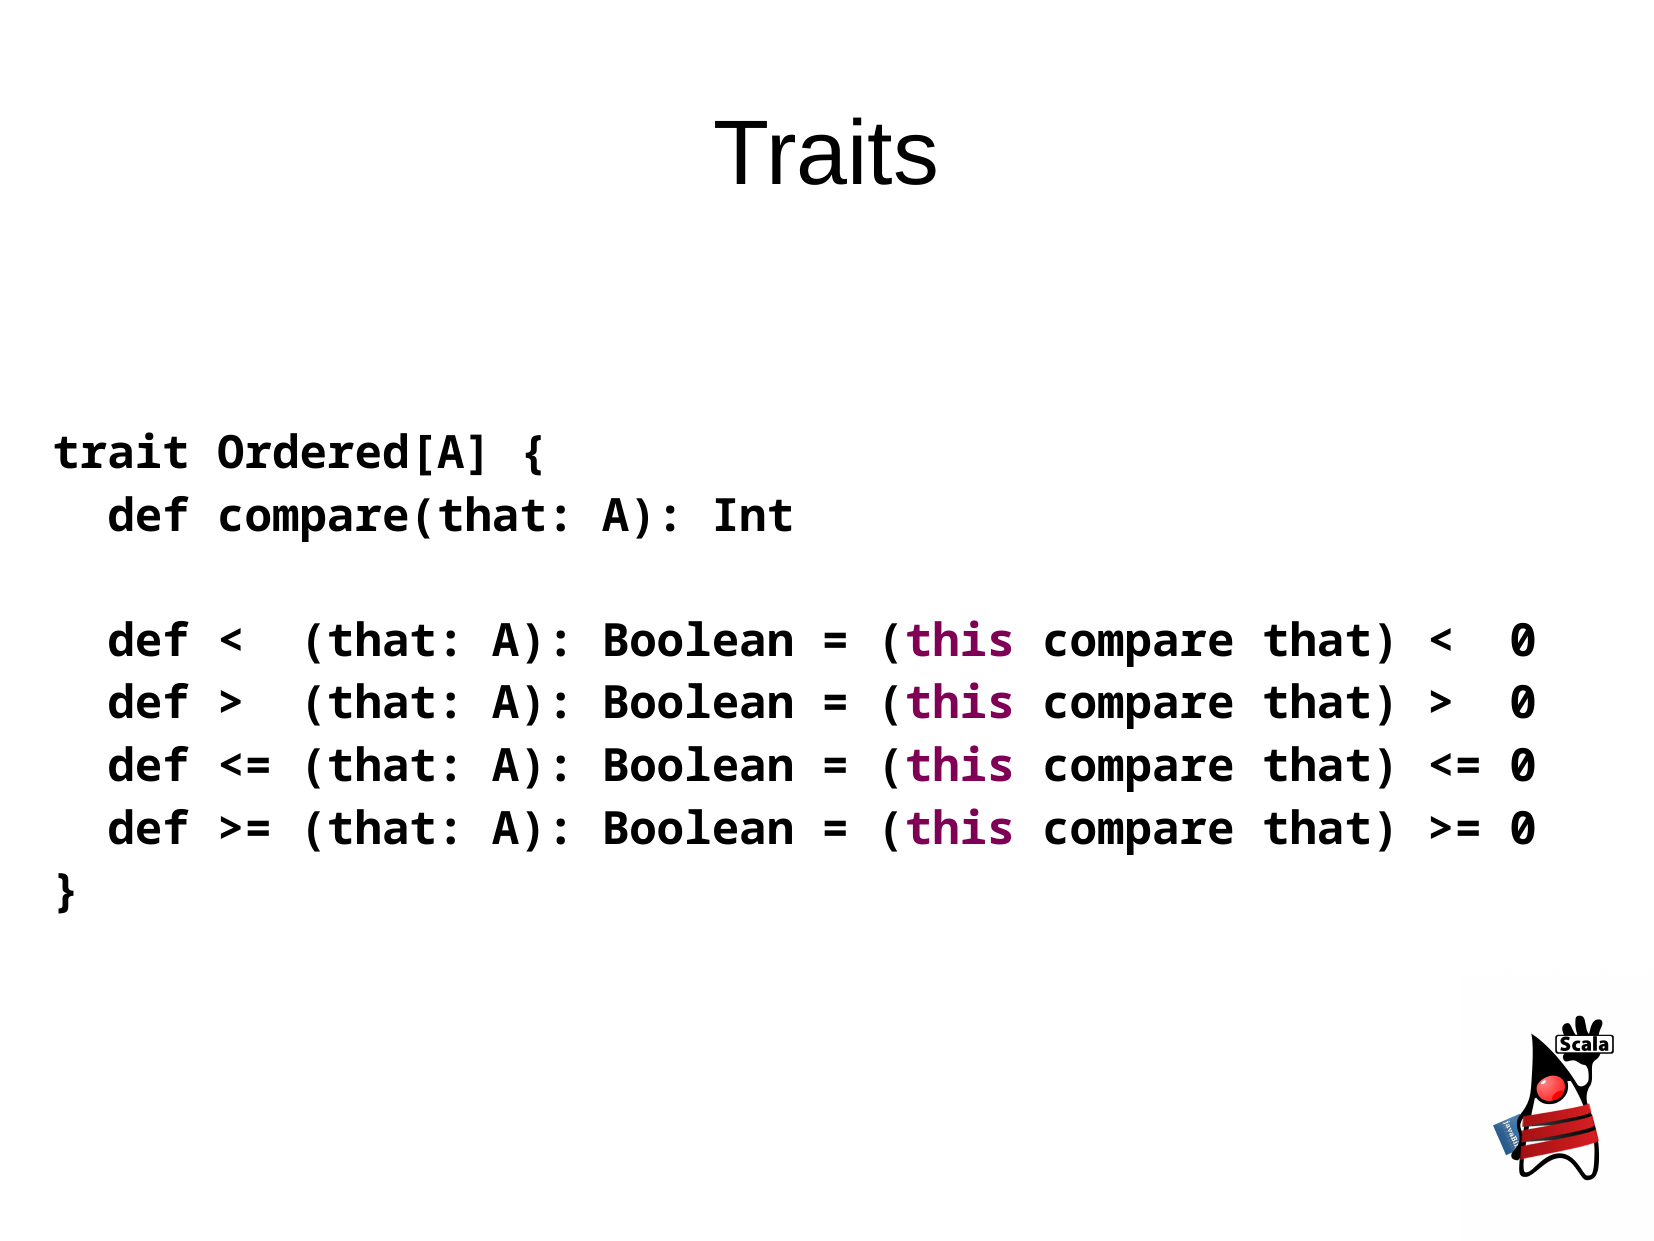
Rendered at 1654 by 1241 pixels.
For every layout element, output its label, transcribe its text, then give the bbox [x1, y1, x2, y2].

title Traits [82, 56, 1571, 250]
picture [1462, 969, 1654, 1241]
text_box trait Ordered[A] { def compare(that: A): Int def < (that: A): Boolean = (this compare that) < 0 def > (that: A): Boolean = (this compare that) > 0 def <= (that: A): Boolean = (this compare that) <= 0 def >= (that: A): Boolean = (this compare that) >= 0 } [37, 412, 1654, 896]
